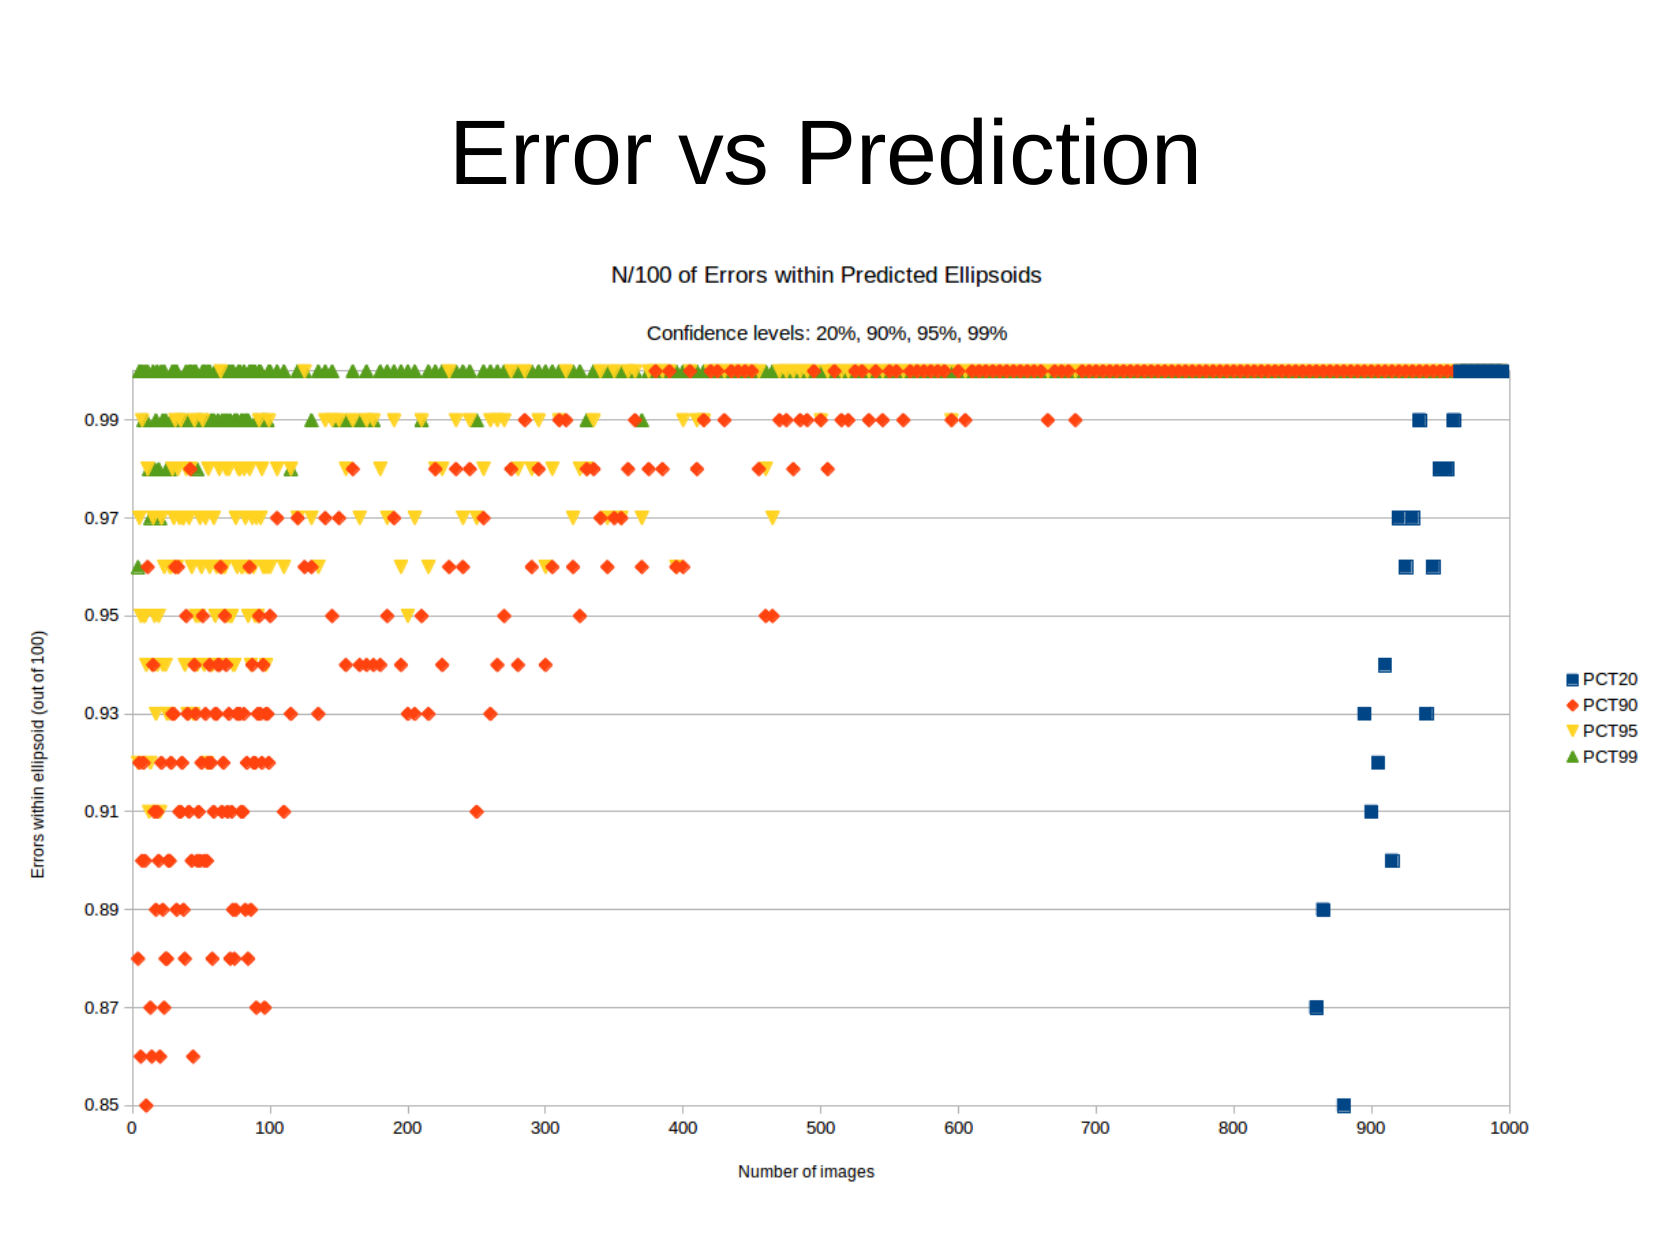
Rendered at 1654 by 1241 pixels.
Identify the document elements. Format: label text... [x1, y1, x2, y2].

title Error vs Prediction [82, 49, 1571, 227]
picture [0, 227, 1654, 1209]
